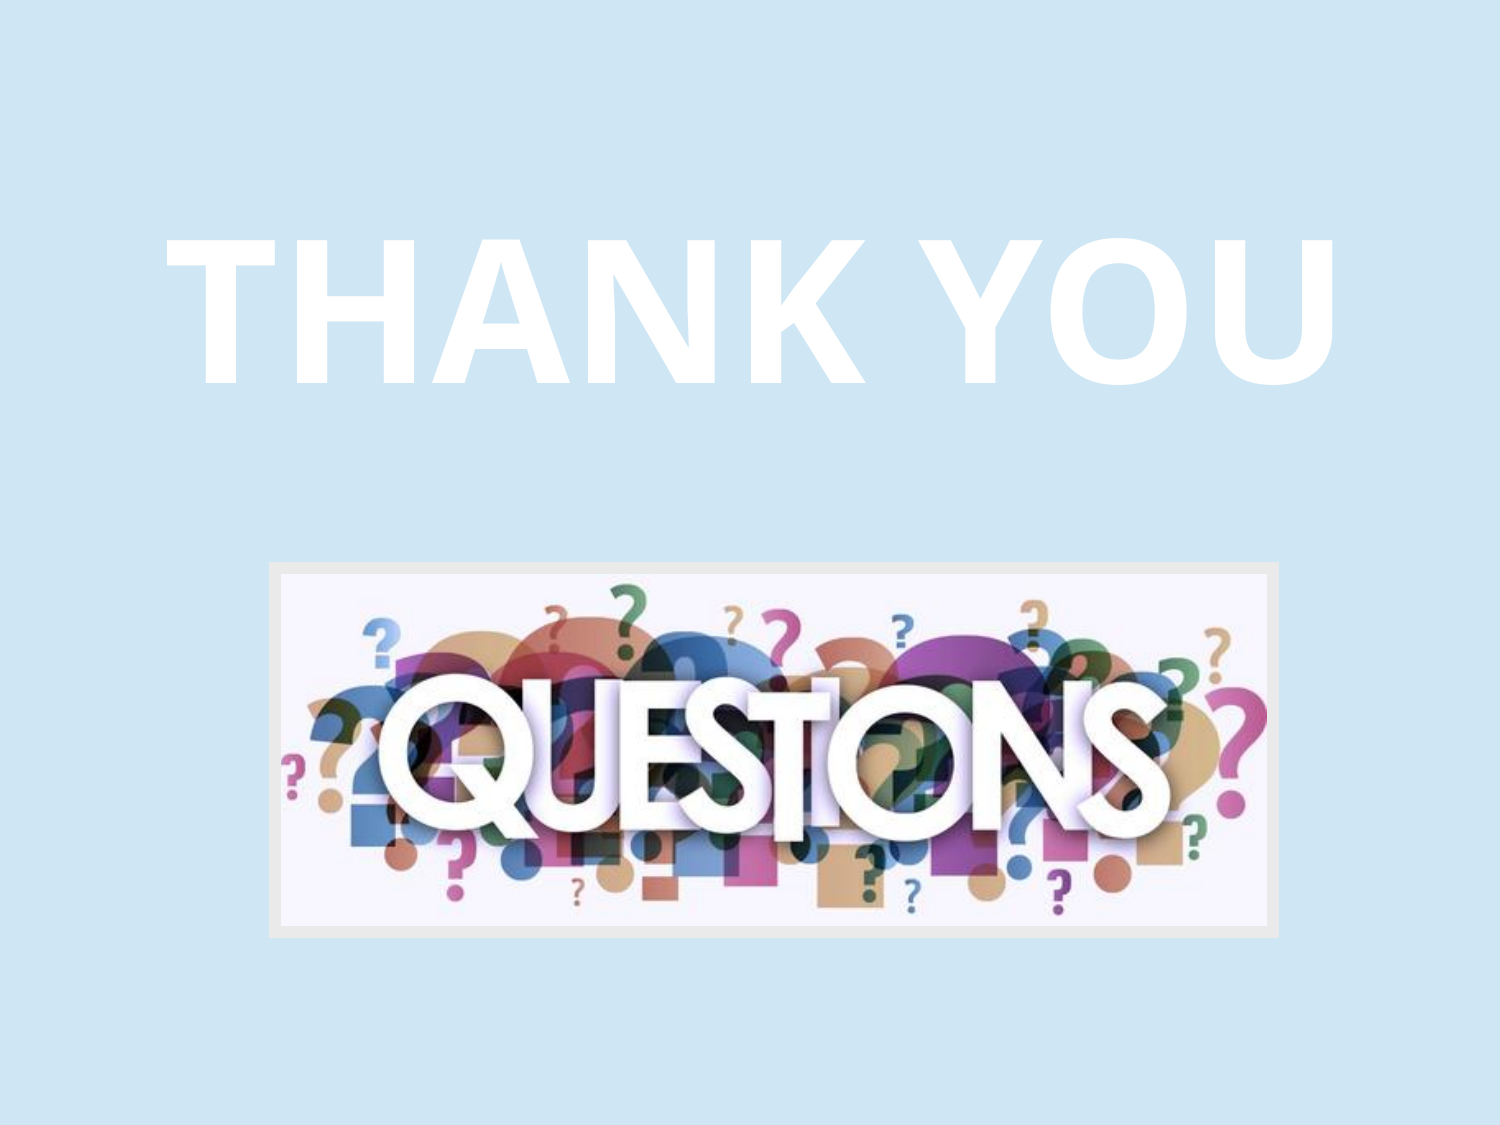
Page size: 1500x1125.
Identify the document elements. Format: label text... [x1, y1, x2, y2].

picture [281, 574, 1267, 926]
text_box THANK YOU [148, 175, 1365, 431]
